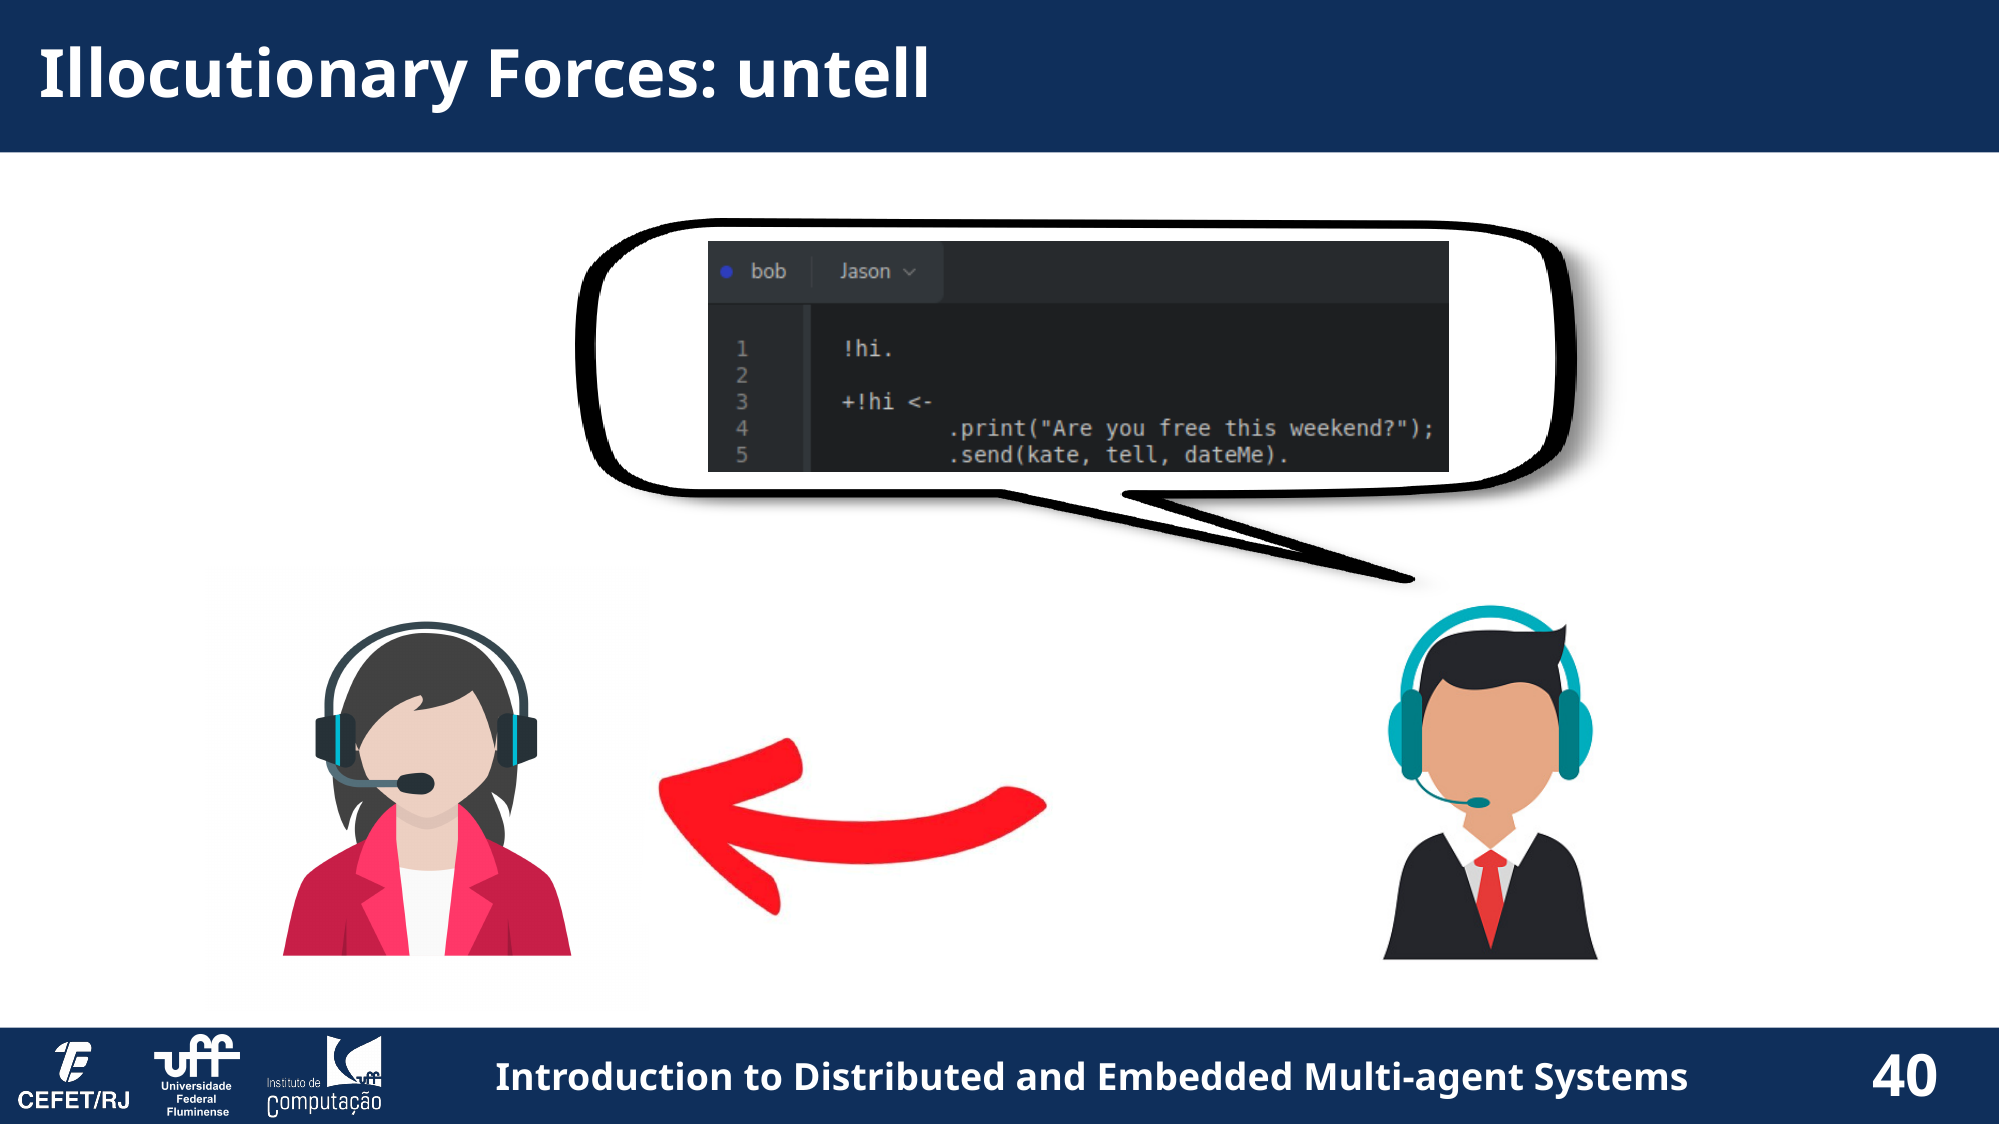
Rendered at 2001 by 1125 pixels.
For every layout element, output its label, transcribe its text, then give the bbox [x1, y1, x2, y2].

picture [153, 1033, 241, 1121]
text_box Illocutionary Forces: untell [25, 23, 1999, 119]
picture [18, 1021, 129, 1125]
picture [205, 218, 1713, 1011]
picture [265, 1033, 383, 1118]
